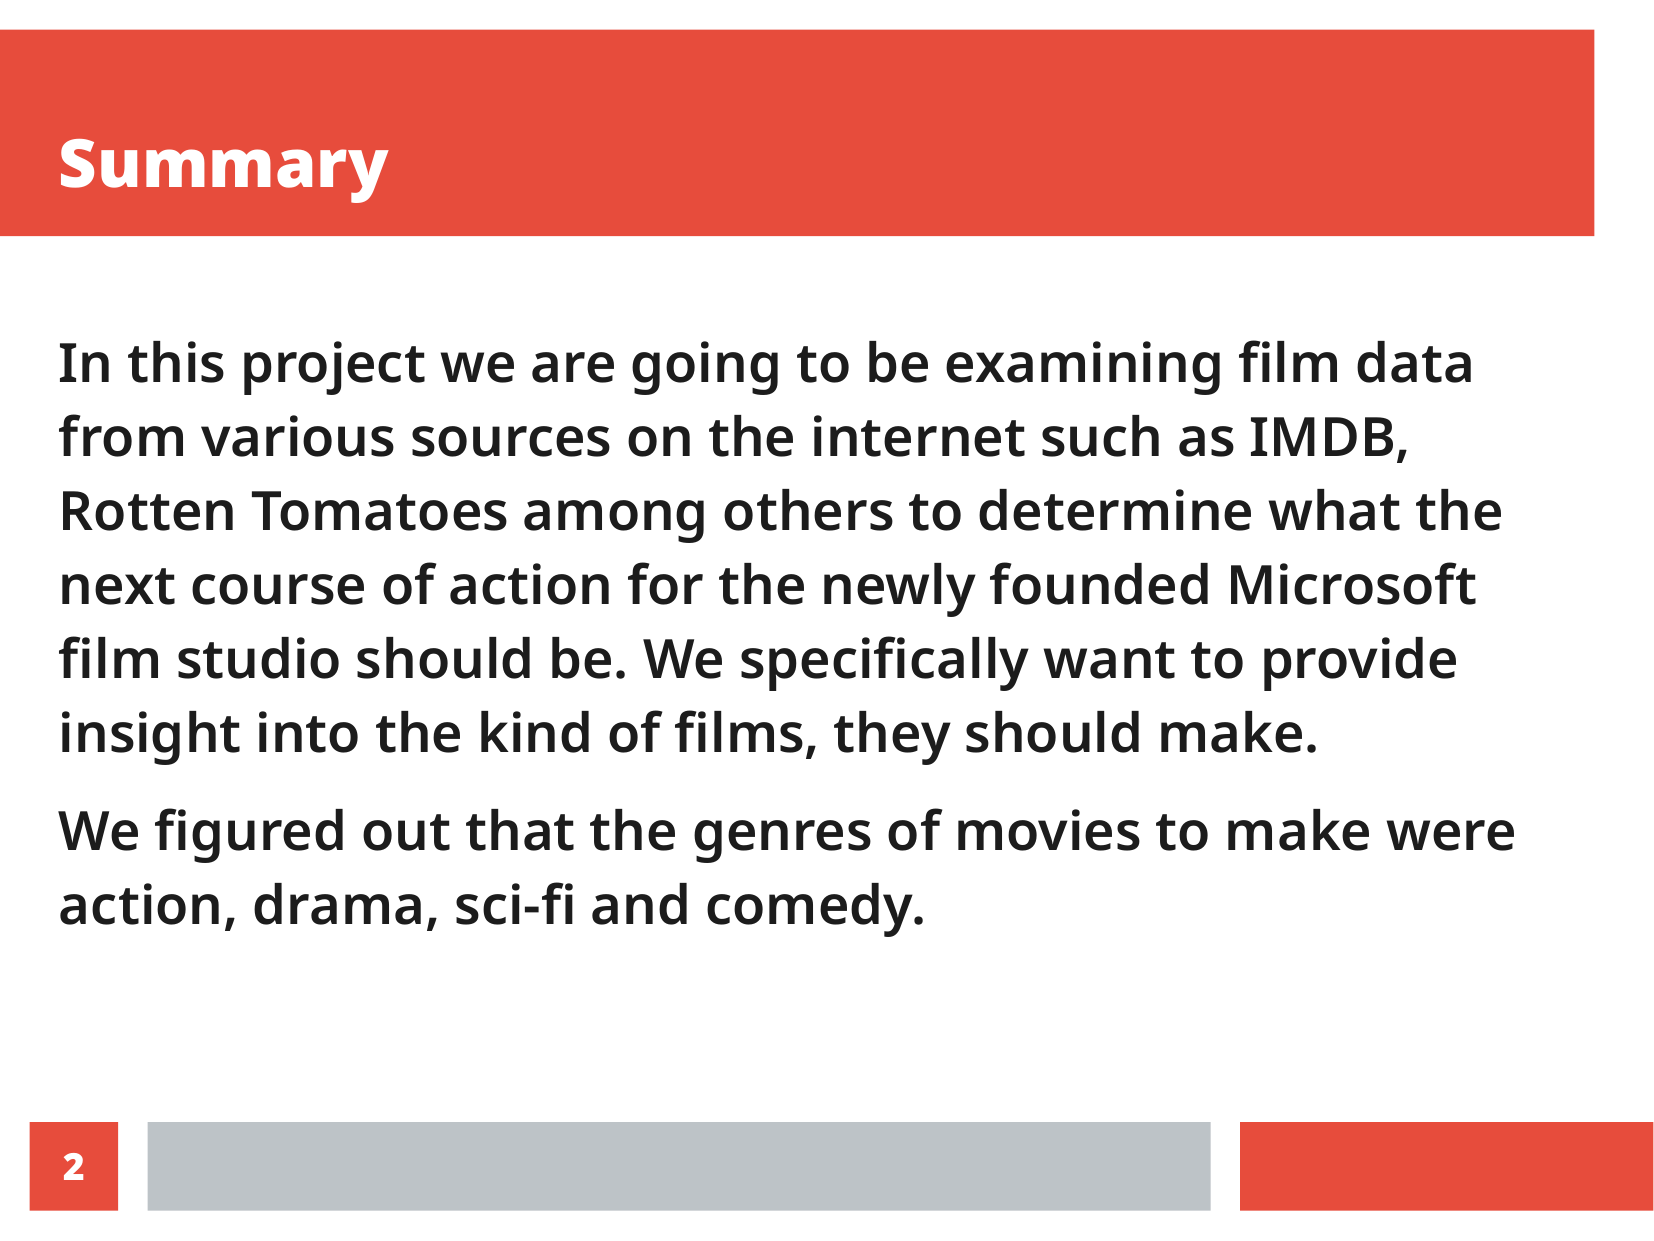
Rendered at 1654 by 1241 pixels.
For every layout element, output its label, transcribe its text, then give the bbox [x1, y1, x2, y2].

title Summary [59, 59, 1595, 207]
list In this project we are going to be examining film data from various sources on the internet such as IMDB, Rotten Tomatoes among others to determine what the next course of action for the newly founded Microsoft film studio should be. We specifically want to provide insight into the kind of films, they should make. We figured out that the genres of movies to make were action, drama, sci-fi and comedy. [59, 324, 1565, 1093]
